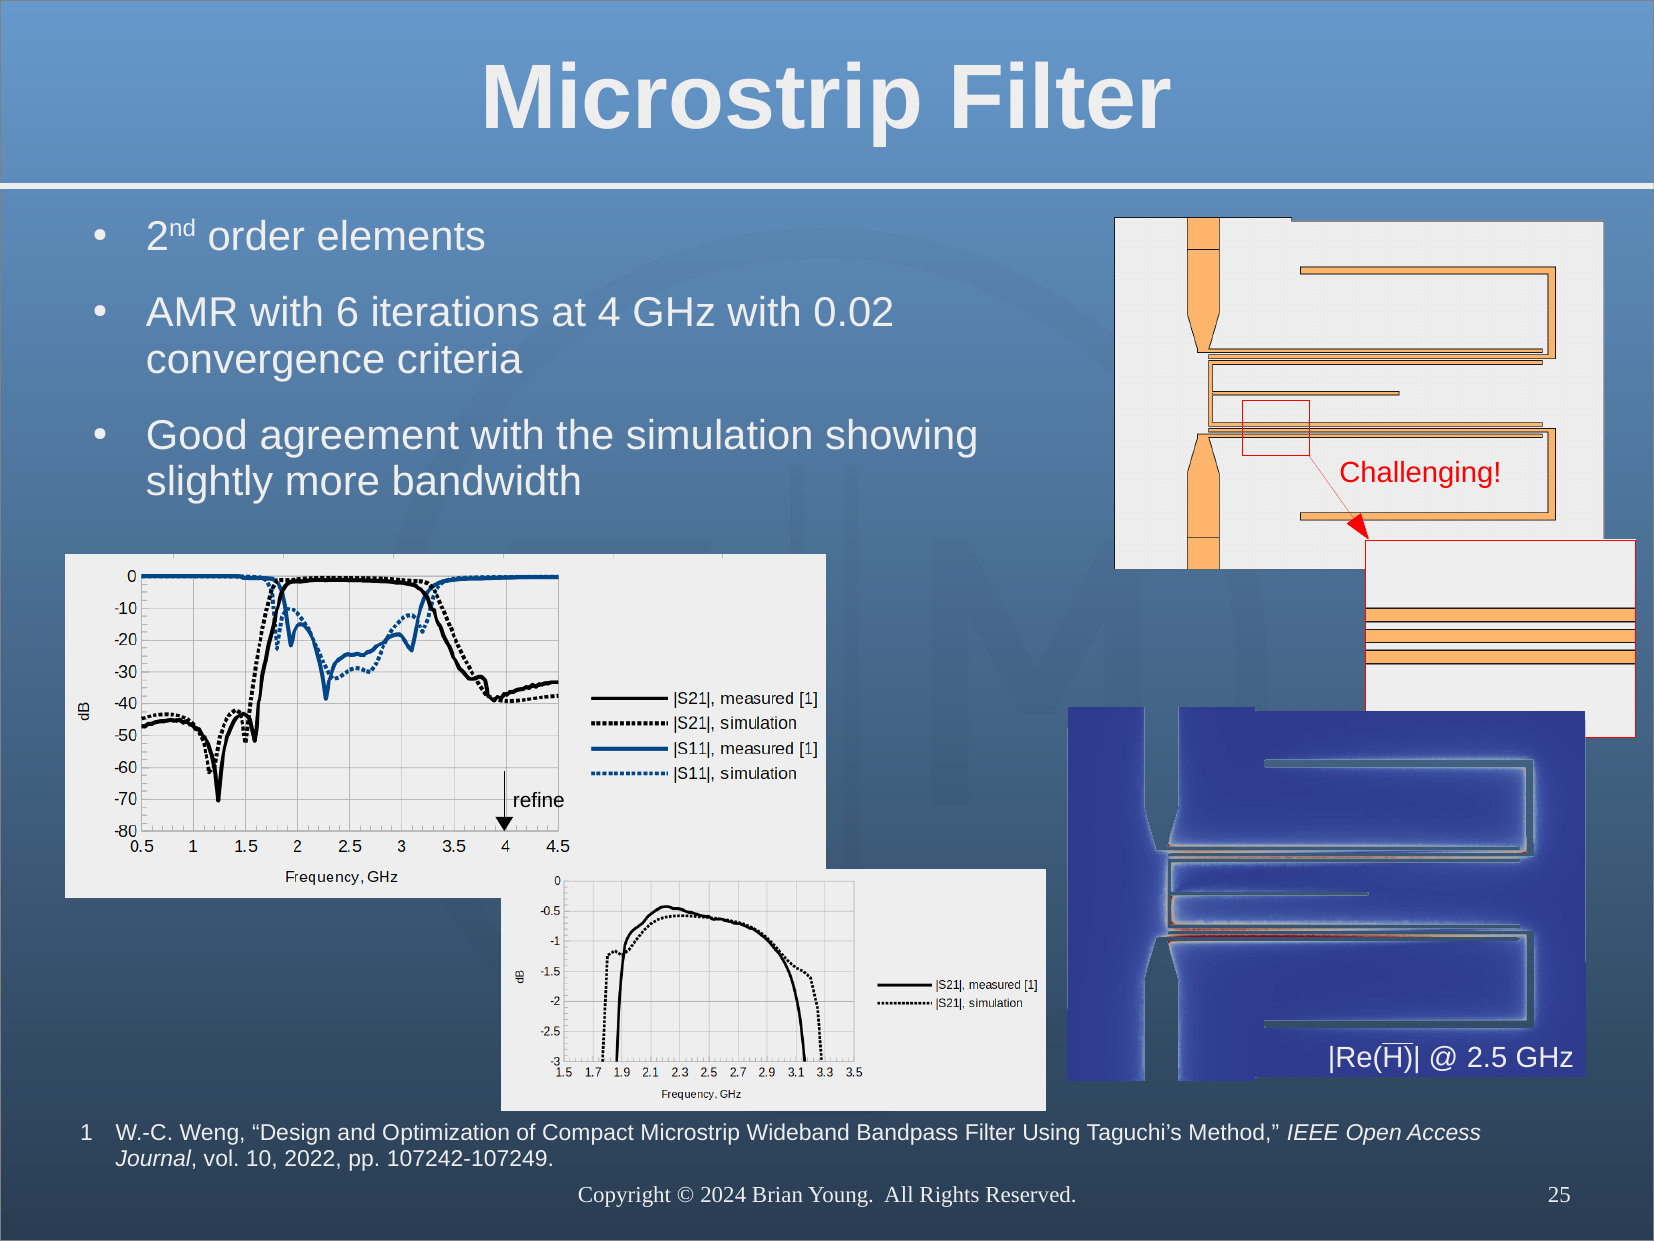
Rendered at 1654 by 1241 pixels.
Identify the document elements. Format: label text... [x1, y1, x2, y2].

picture [1065, 215, 1636, 1084]
text_box refine [505, 781, 589, 827]
text_box Challenging! [1324, 449, 1520, 497]
title Microstrip Filter [82, 31, 1571, 163]
picture [65, 554, 1046, 1111]
text_box |Re(H)| @ 2.5 GHz [1313, 1034, 1614, 1082]
text_box refine [498, 781, 504, 816]
text_box W.-C. Weng, “Design and Optimization of Compact Microstrip Wideband Bandpass Filter Using Taguchi’s Method,” IEEE Open Access Journal, vol. 10, 2022, pp. 107242-107249. [65, 1112, 1576, 1179]
list 2nd order elements AMR with 6 iterations at 4 GHz with 0.02 convergence criteria Good agreement with the simulation showing slightly more bandwidth [75, 213, 1096, 661]
